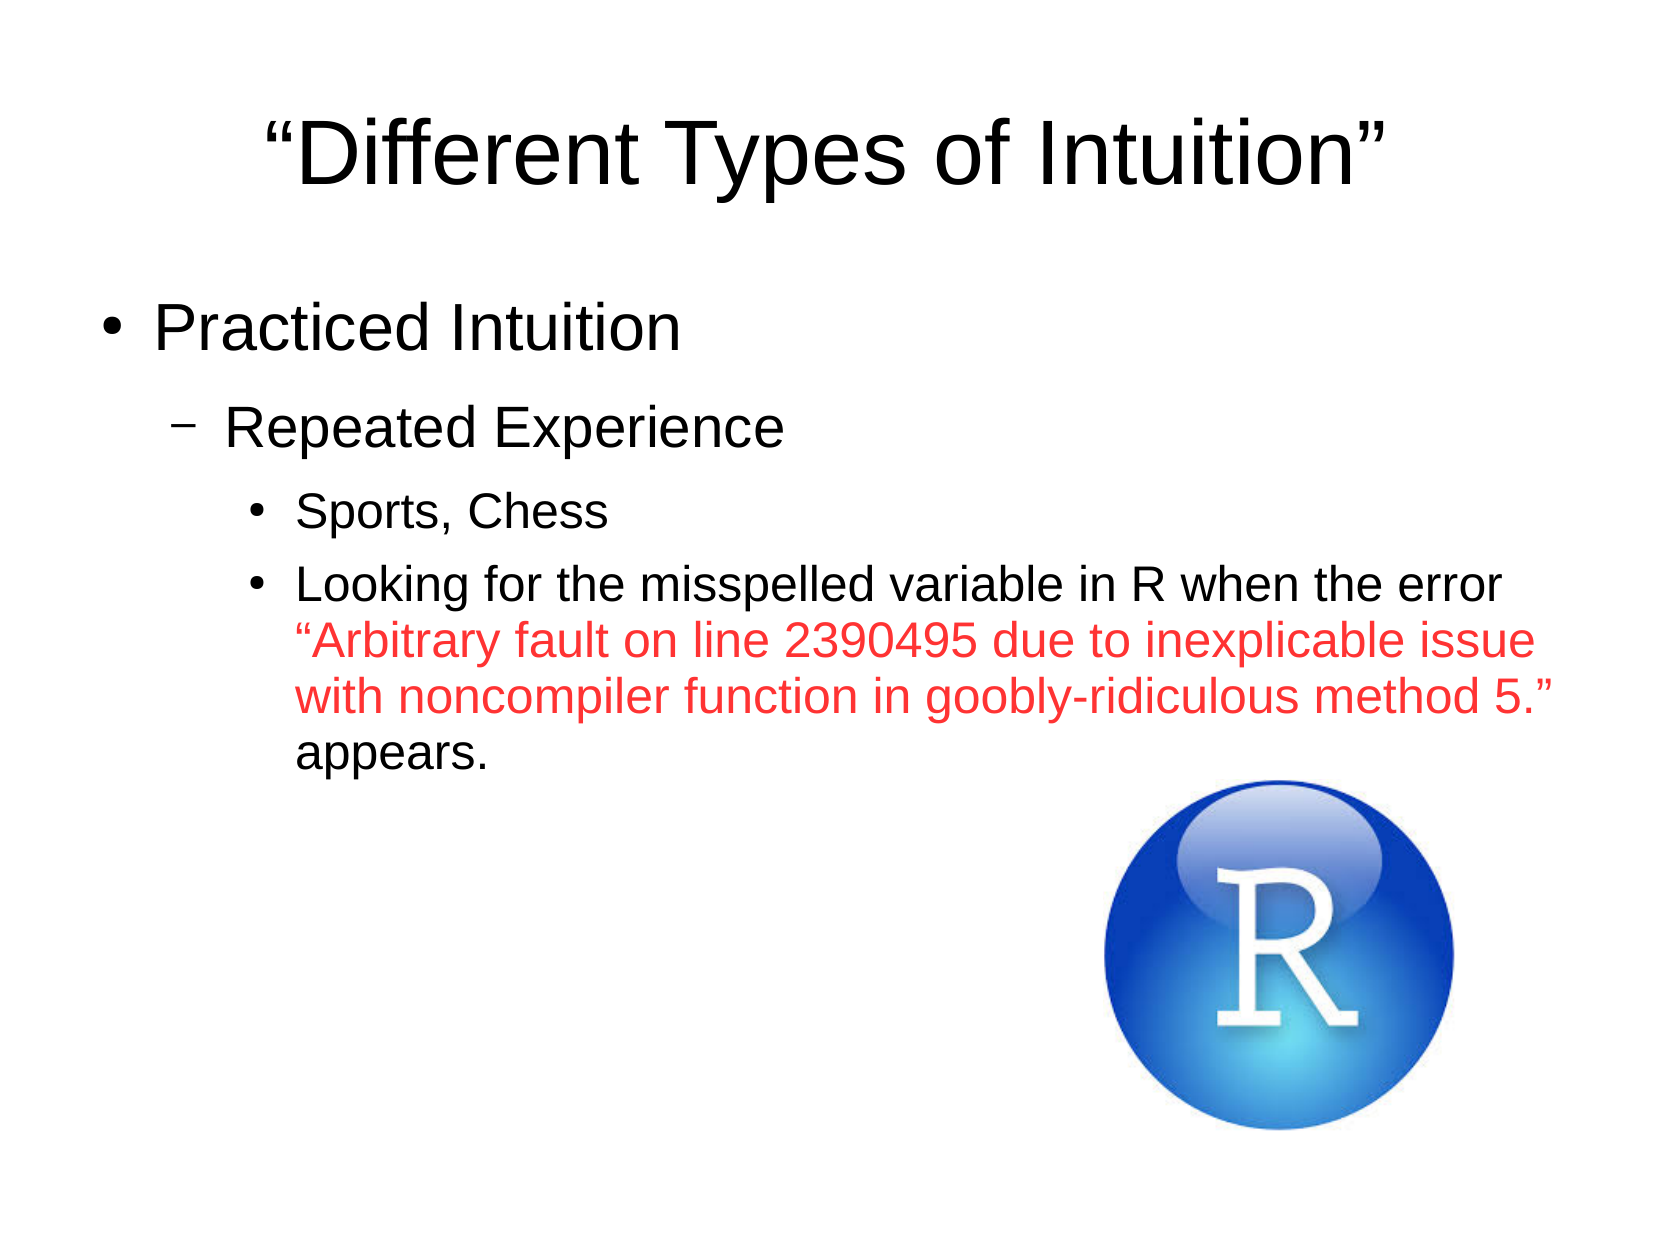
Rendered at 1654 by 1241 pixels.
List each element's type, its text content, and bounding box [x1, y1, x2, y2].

title “Different Types of Intuition” [82, 49, 1571, 257]
list Practiced Intuition Repeated Experience Sports, Chess Looking for the misspelled variable in R when the error “Arbitrary fault on line 2390495 due to inexplicable issue with noncompiler function in goobly-ridiculous method 5.” appears. [82, 290, 1571, 1010]
picture [1103, 779, 1456, 1132]
